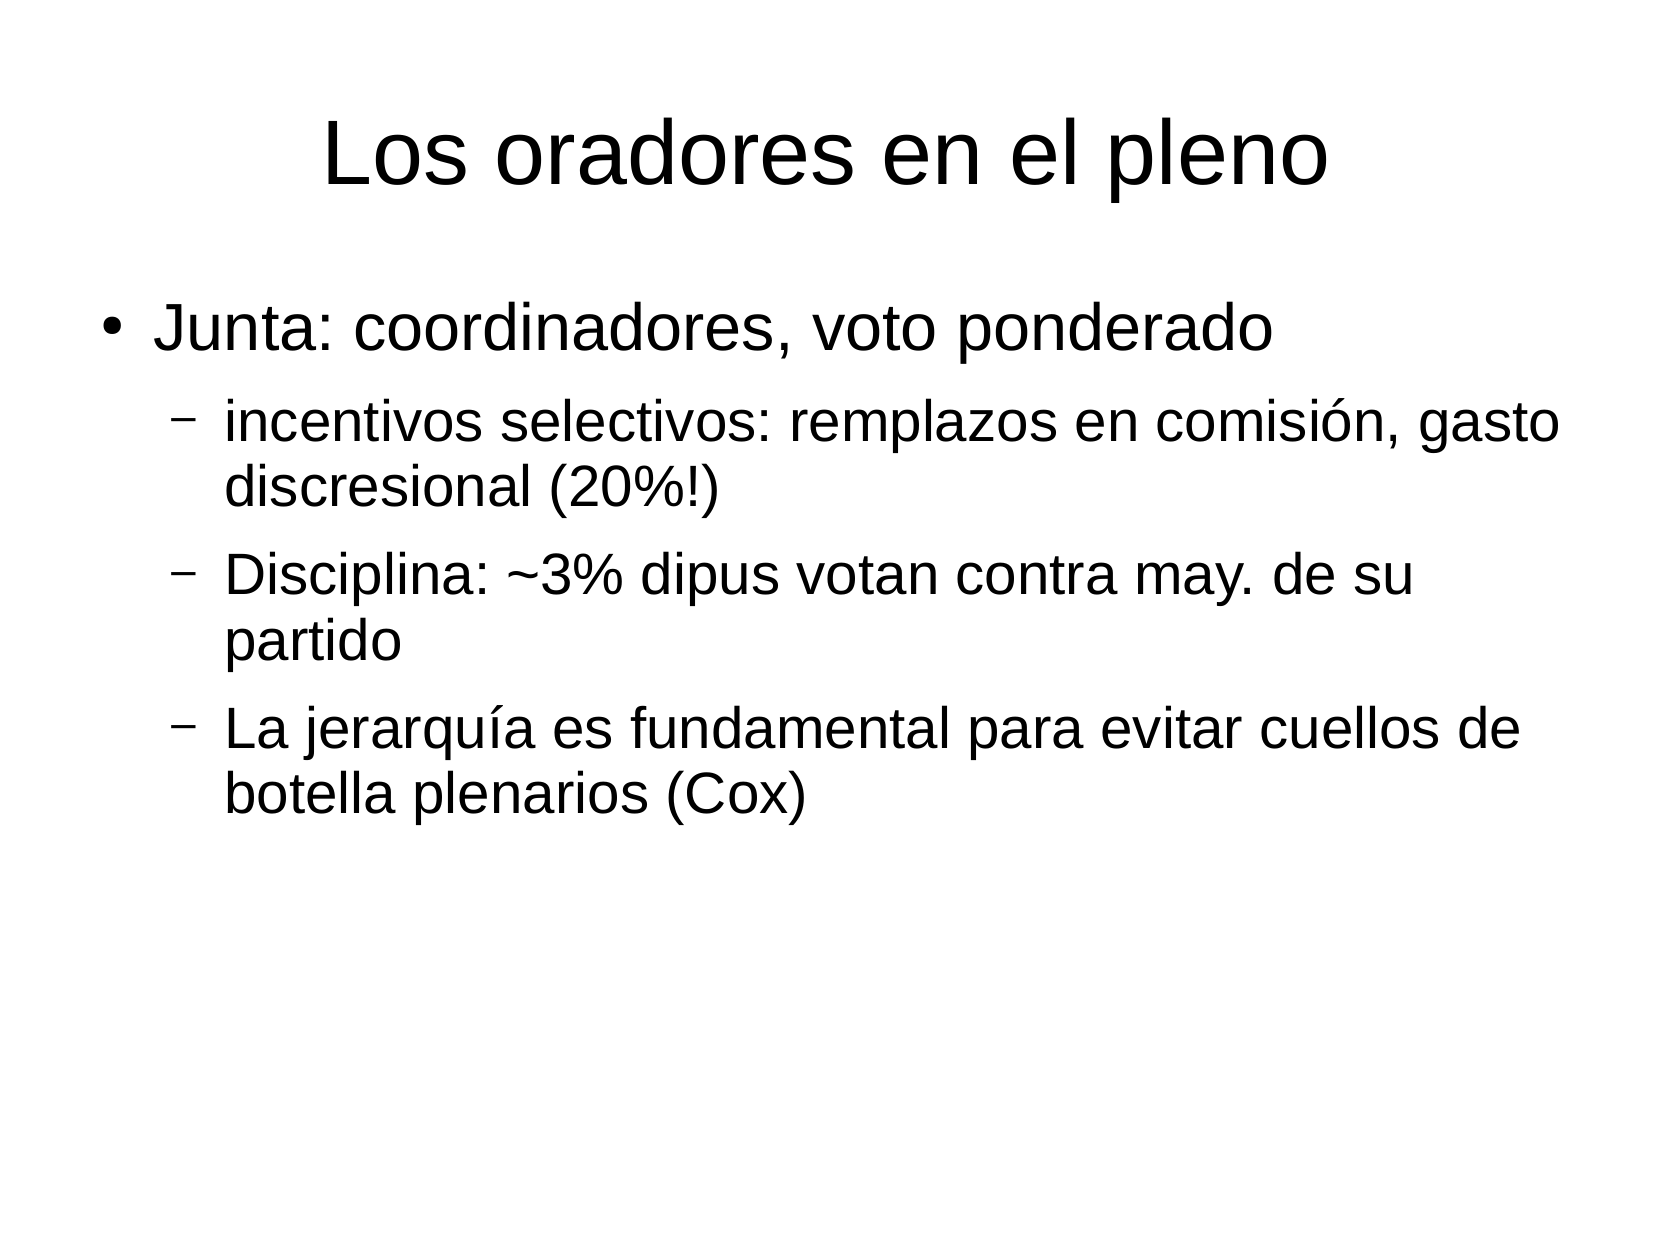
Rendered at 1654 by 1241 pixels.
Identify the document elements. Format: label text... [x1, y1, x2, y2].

title Los oradores en el pleno [82, 49, 1571, 257]
list Junta: coordinadores, voto ponderado incentivos selectivos: remplazos en comisión, gasto discresional (20%!) Disciplina: ~3% dipus votan contra may. de su partido La jerarquía es fundamental para evitar cuellos de botella plenarios (Cox) [82, 290, 1571, 1010]
